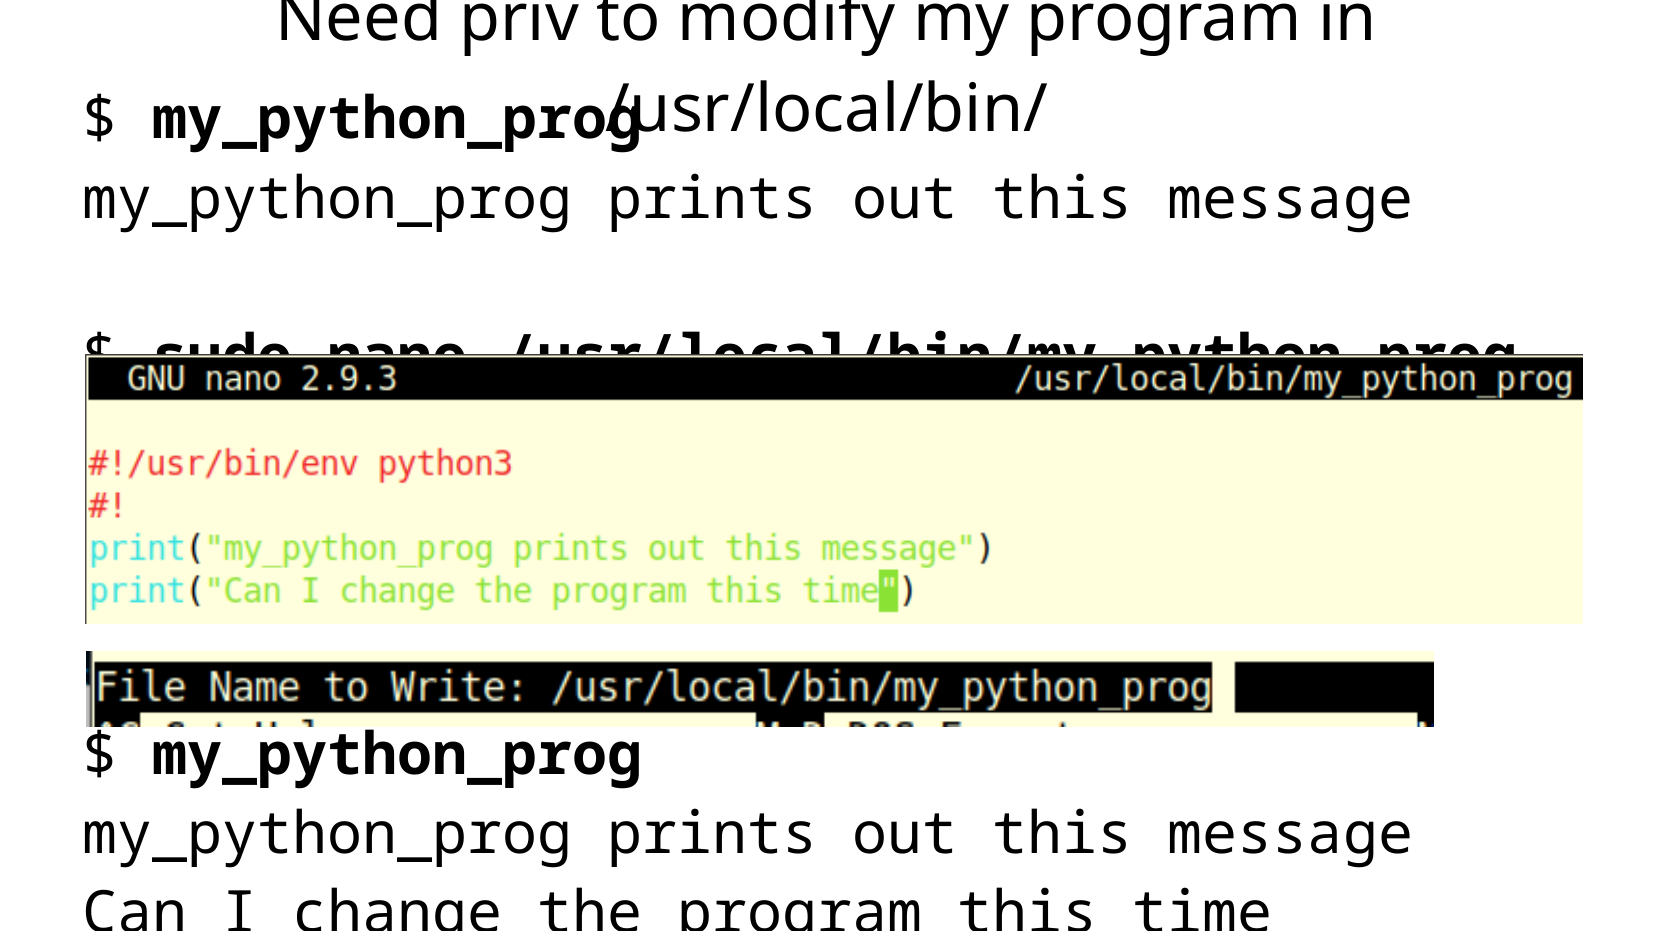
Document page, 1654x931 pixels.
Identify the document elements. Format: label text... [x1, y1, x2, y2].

picture [86, 651, 1434, 723]
text_box $ my_python_prog my_python_prog prints out this message $ sudo nano /usr/local/bin/my_python_prog [82, 118, 1630, 352]
title Need priv to modify my program in /usr/local/bin/ [82, 7, 1571, 113]
picture [85, 354, 1583, 624]
text_box $ my_python_prog my_python_prog prints out this message Can I change the program this time [82, 723, 1630, 931]
